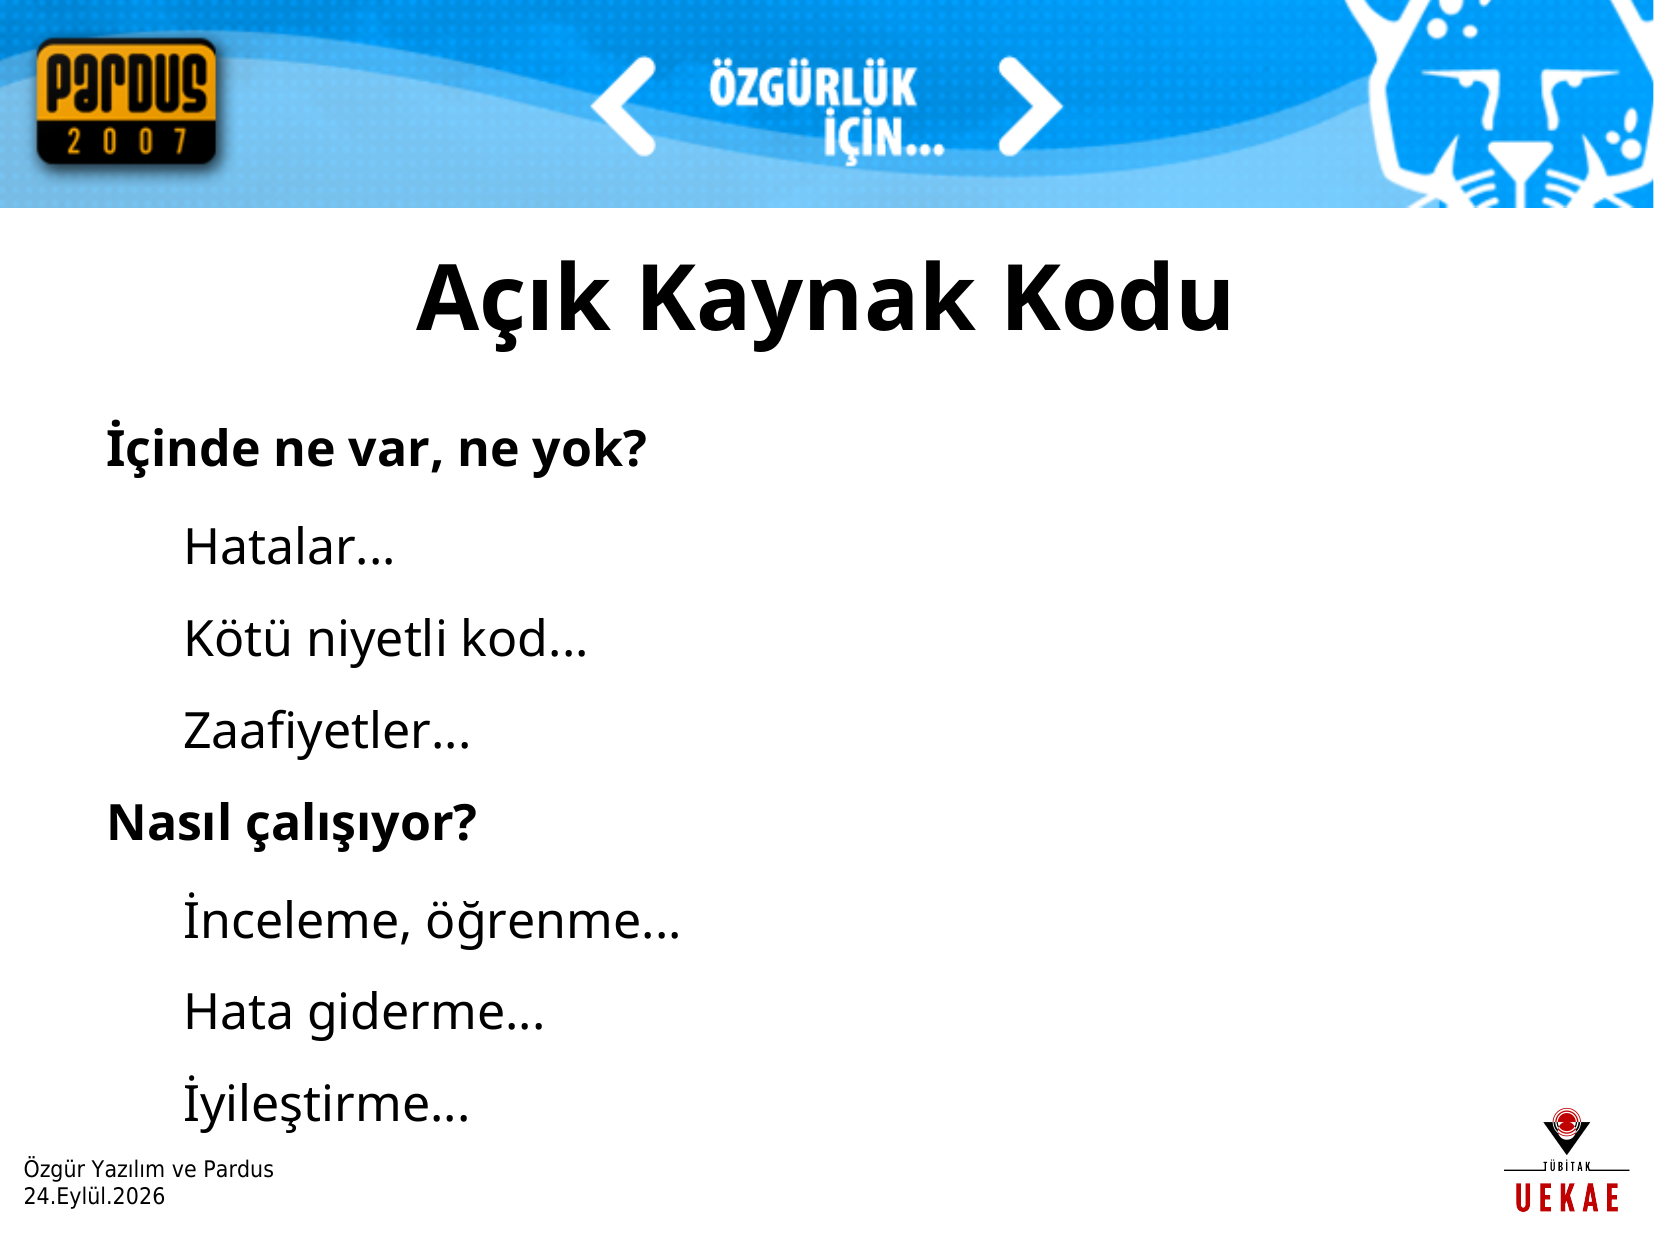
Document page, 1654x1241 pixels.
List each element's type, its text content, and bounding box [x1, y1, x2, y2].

title Açık Kaynak Kodu [82, 191, 1571, 399]
list İçinde ne var, ne yok? Hatalar... Kötü niyetli kod... Zaafiyetler... Nasıl çalışıyor? İnceleme, öğrenme... Hata giderme... İyileştirme... [88, 413, 1571, 1073]
picture [1500, 1104, 1634, 1215]
picture [0, 0, 1654, 208]
